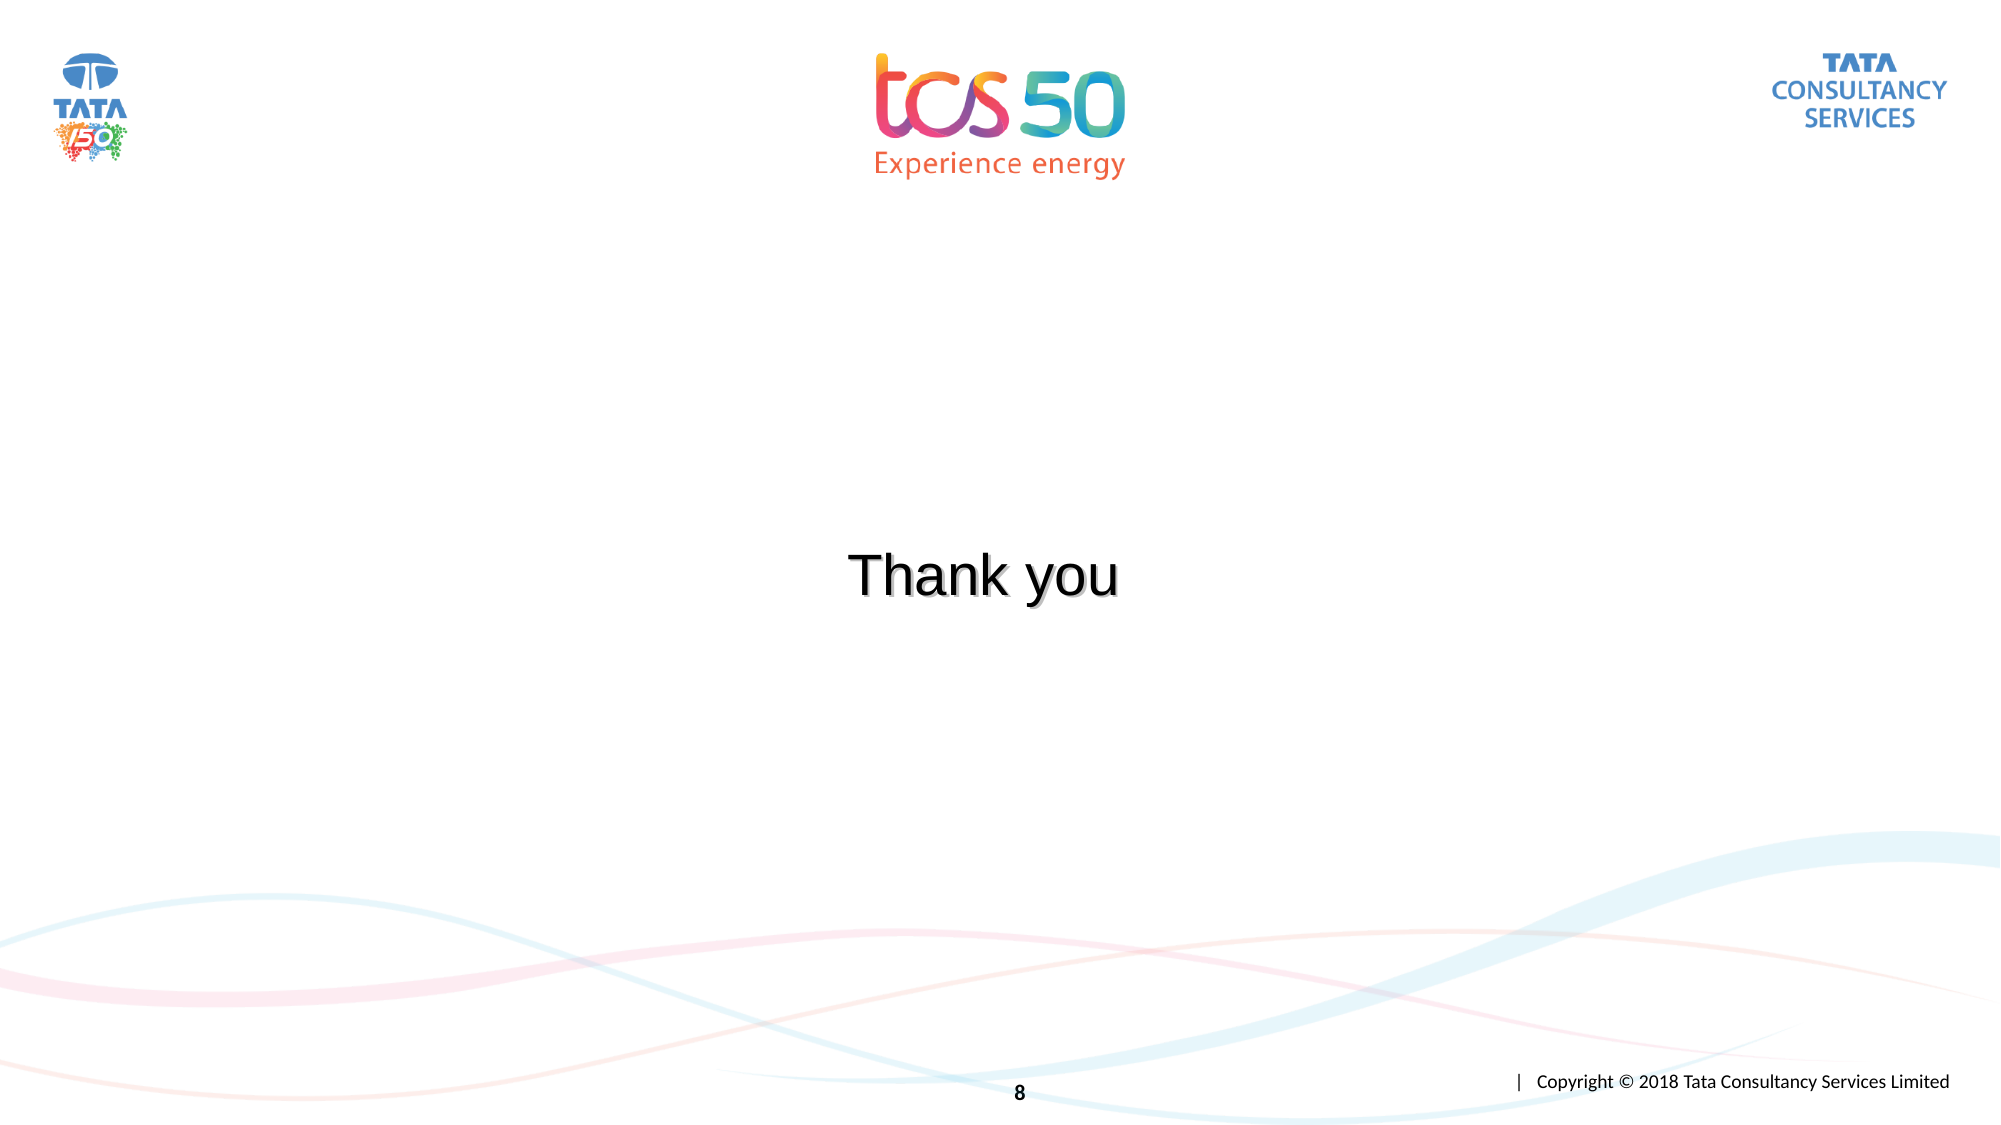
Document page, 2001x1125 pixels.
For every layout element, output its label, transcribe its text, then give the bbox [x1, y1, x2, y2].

title Thank you [200, 531, 1767, 619]
picture [0, 831, 2000, 1125]
picture [0, 0, 2000, 205]
